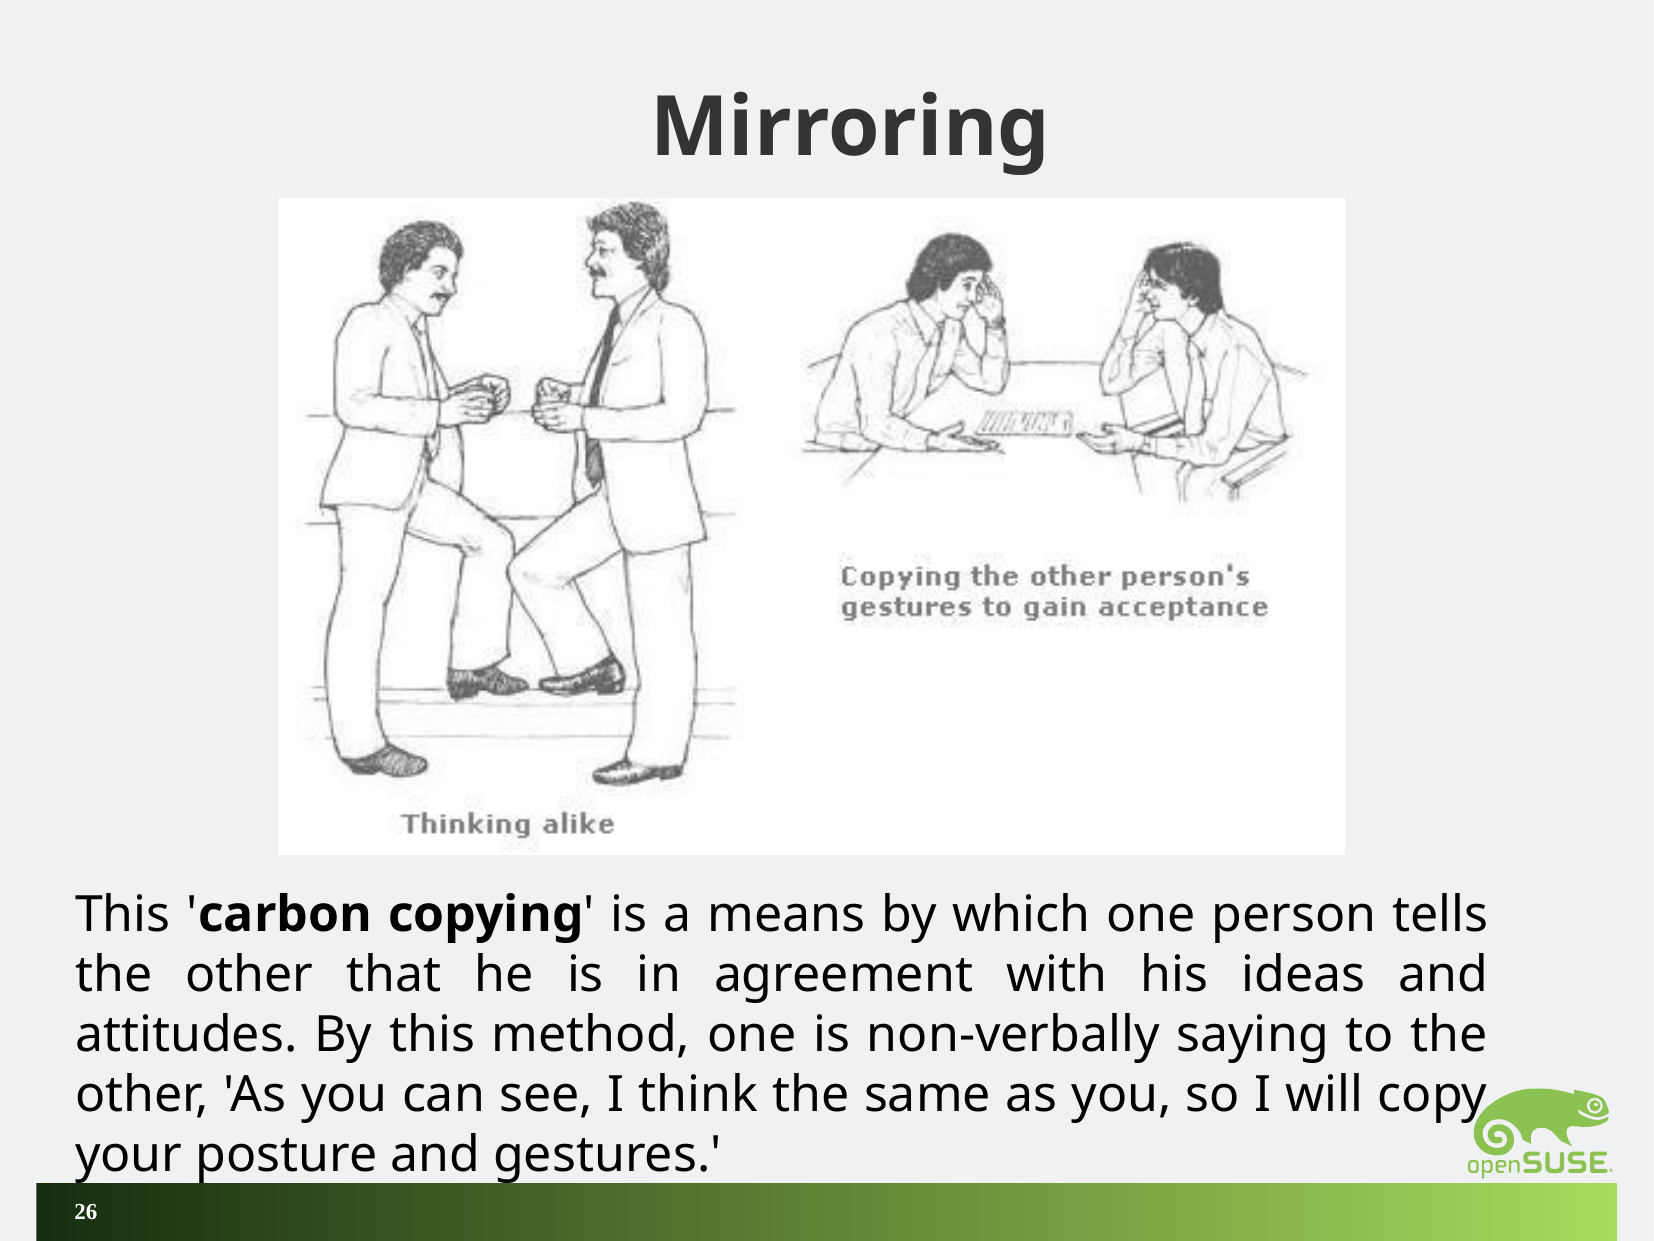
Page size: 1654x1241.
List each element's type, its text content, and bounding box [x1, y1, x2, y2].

picture [0, 0, 1654, 1241]
text_box [278, 198, 1345, 855]
title Mirroring [650, 49, 1099, 198]
text_box This 'carbon copying' is a means by which one person tells the other that he is in agreement with his ideas and attitudes. By this method, one is non-verbally saying to the other, 'As you can see, I think the same as you, so I will copy your posture and gestures.' [60, 866, 1504, 1197]
